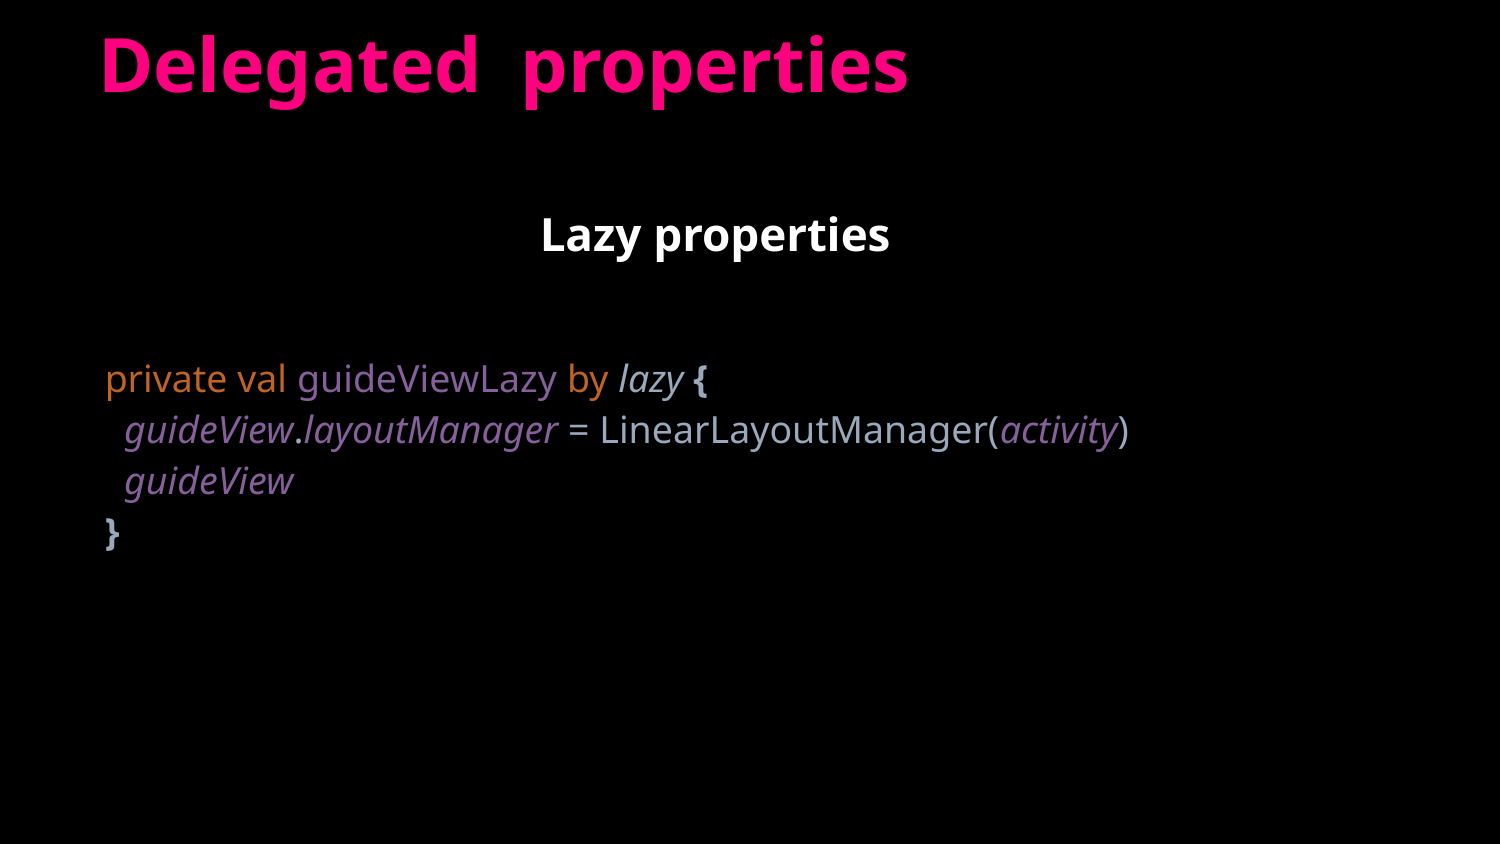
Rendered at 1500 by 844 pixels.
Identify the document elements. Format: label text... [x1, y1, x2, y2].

text_box Lazy properties [525, 195, 924, 262]
text_box private val guideViewLazy by lazy { guideView.layoutManager = LinearLayoutManager(activity) guideView } [90, 345, 1456, 661]
title Delegated properties [83, 28, 1416, 136]
